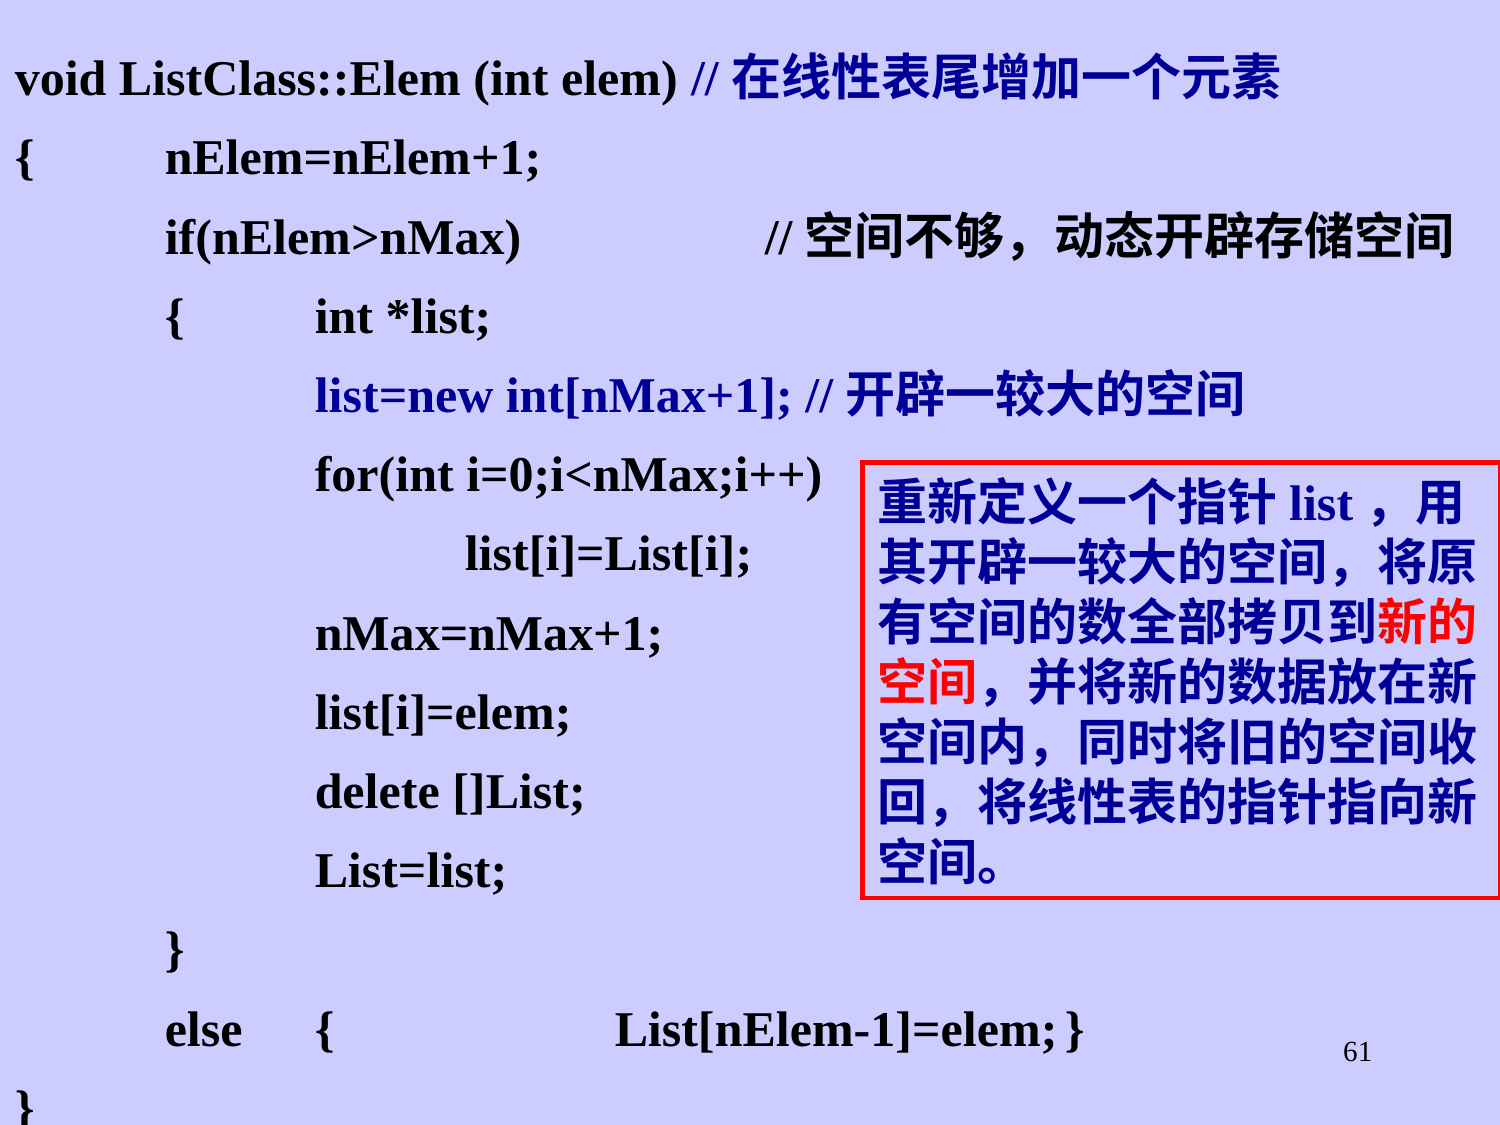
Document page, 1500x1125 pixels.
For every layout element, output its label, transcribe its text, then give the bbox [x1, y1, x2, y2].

text_box 重新定义一个指针list，用其开辟一较大的空间，将原有空间的数全部拷贝到新的空间，并将新的数据放在新空间内，同时将旧的空间收回，将线性表的指针指向新空间。 [862, 462, 1500, 898]
text_box void ListClass::Elem (int elem) //在线性表尾增加一个元素 { nElem=nElem+1; if(nElem>nMax) //空间不够，动态开辟存储空间 { int *list; list=new int[nMax+1]; //开辟一较大的空间 for(int i=0;i<nMax;i++) list[i]=List[i]; nMax=nMax+1; list[i]=elem; delete []List; List=list; } else { List[nElem-1]=elem; } } [0, 49, 1500, 1125]
